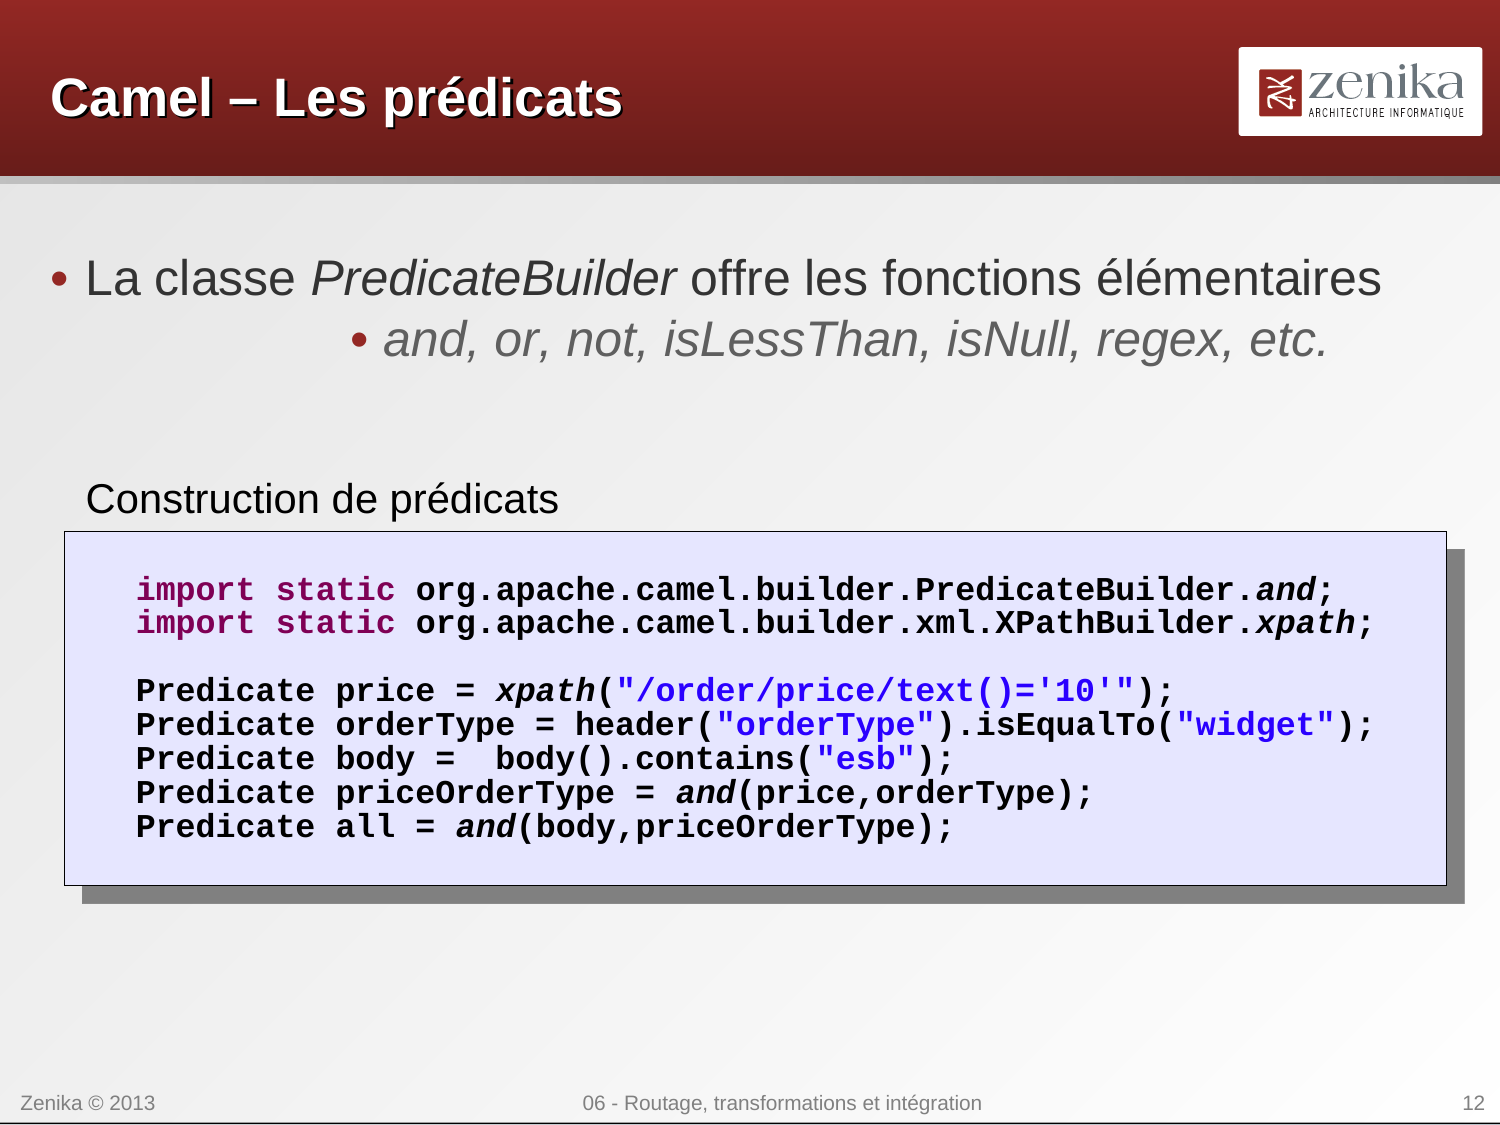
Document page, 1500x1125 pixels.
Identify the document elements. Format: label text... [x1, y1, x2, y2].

title Camel – Les prédicats [50, 22, 1206, 172]
text_box import static org.apache.camel.builder.PredicateBuilder.and; import static org.apache.camel.builder.xml.XPathBuilder.xpath; Predicate price = xpath("/order/price/text()='10'"); Predicate orderType = header("orderType").isEqualTo("widget"); Predicate body = body().contains("esb"); Predicate priceOrderType = and(price,orderType); Predicate all = and(body,priceOrderType); [64, 531, 1447, 886]
picture [1257, 58, 1464, 125]
text_box Construction de prédicats [70, 472, 575, 534]
list La classe PredicateBuilder offre les fonctions élémentaires and, or, not, isLessThan, isNull, regex, etc. [50, 250, 1477, 1064]
